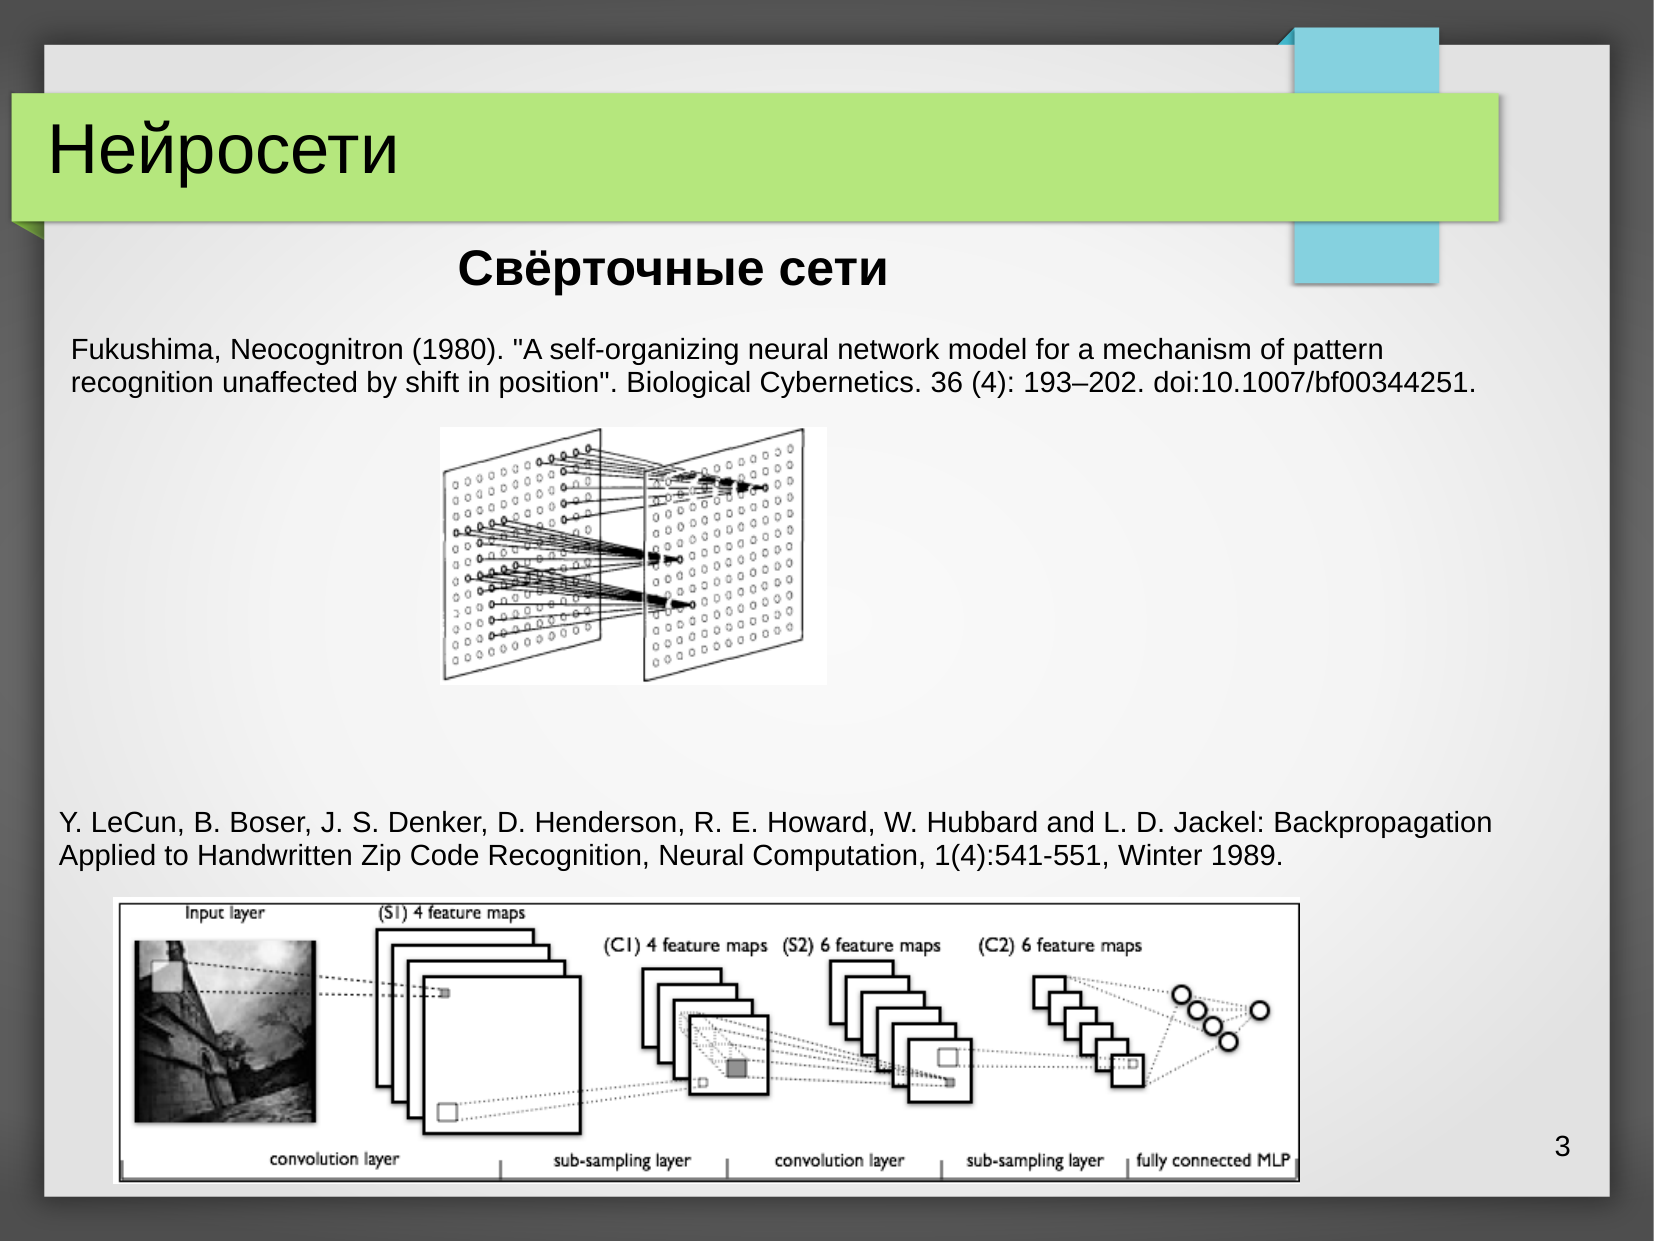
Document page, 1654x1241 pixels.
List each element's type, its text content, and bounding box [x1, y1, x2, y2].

text_box Y. LeCun, B. Boser, J. S. Denker, D. Henderson, R. E. Howard, W. Hubbard and L. D. Jackel: Backpropagation Applied to Handwritten Zip Code Recognition, Neural Computation, 1(4):541-551, Winter 1989. [59, 780, 1524, 898]
subtitle Свёрточные сети [200, 236, 1146, 301]
title Нейросети [47, 109, 1501, 189]
text_box Fukushima, Neocognitron (1980). "A self-organizing neural network model for a mechanism of pattern recognition unaffected by shift in position". Biological Cybernetics. 36 (4): 193–202. doi:10.1007/bf00344251. [70, 307, 1536, 425]
picture [0, 0, 1654, 1241]
